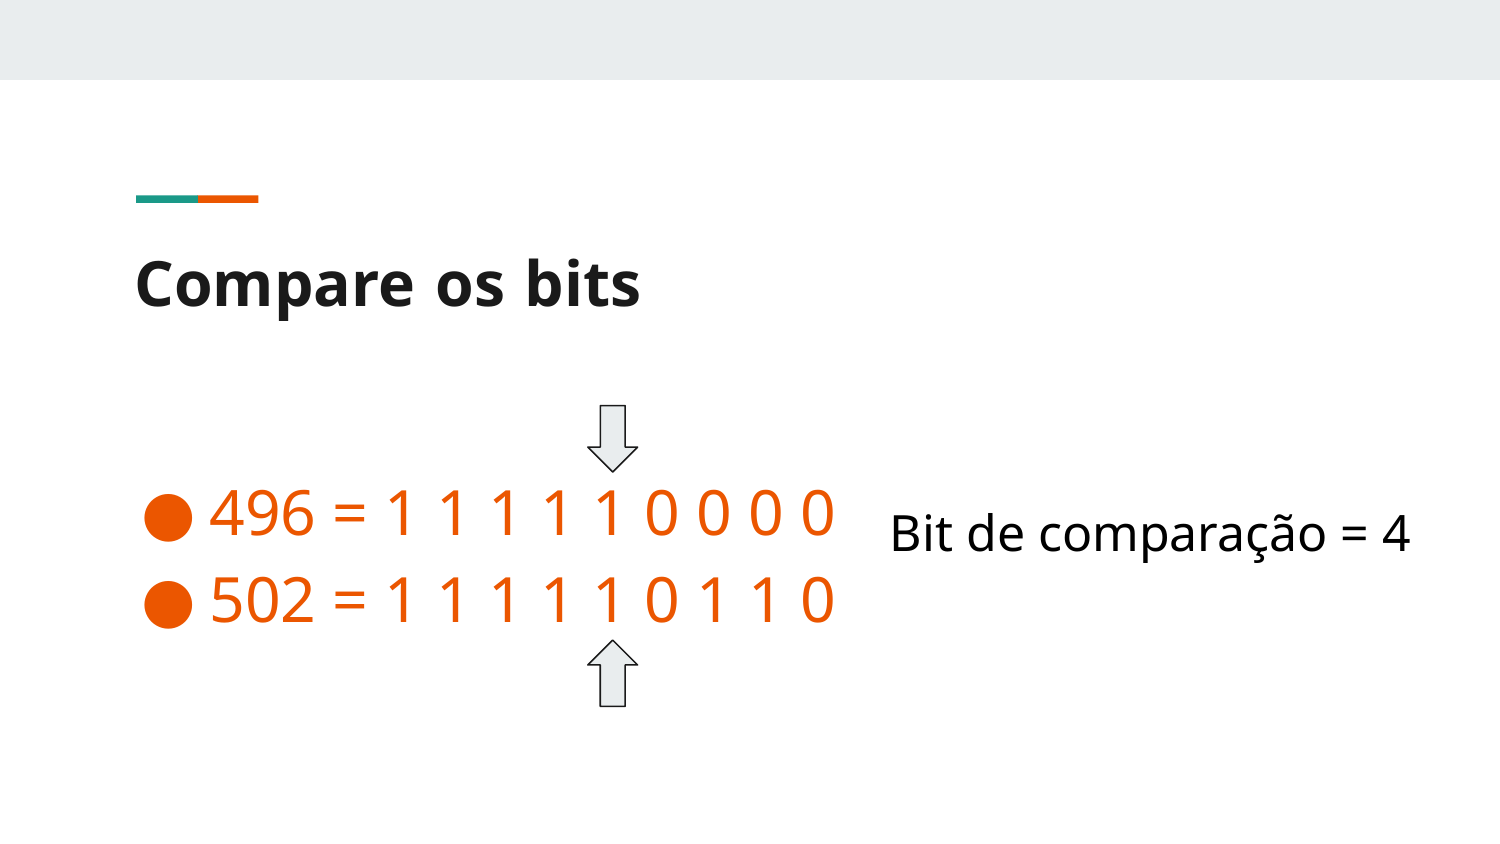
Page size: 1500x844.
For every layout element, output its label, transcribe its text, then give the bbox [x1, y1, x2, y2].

text_box [587, 640, 638, 707]
title Compare os bits [119, 216, 1381, 305]
text_box [587, 405, 638, 472]
text_box Bit de comparação = 4 [874, 486, 1427, 598]
list 496 = 1 1 1 1 1 0 0 0 0 502 = 1 1 1 1 1 0 1 1 0 [119, 447, 1381, 635]
